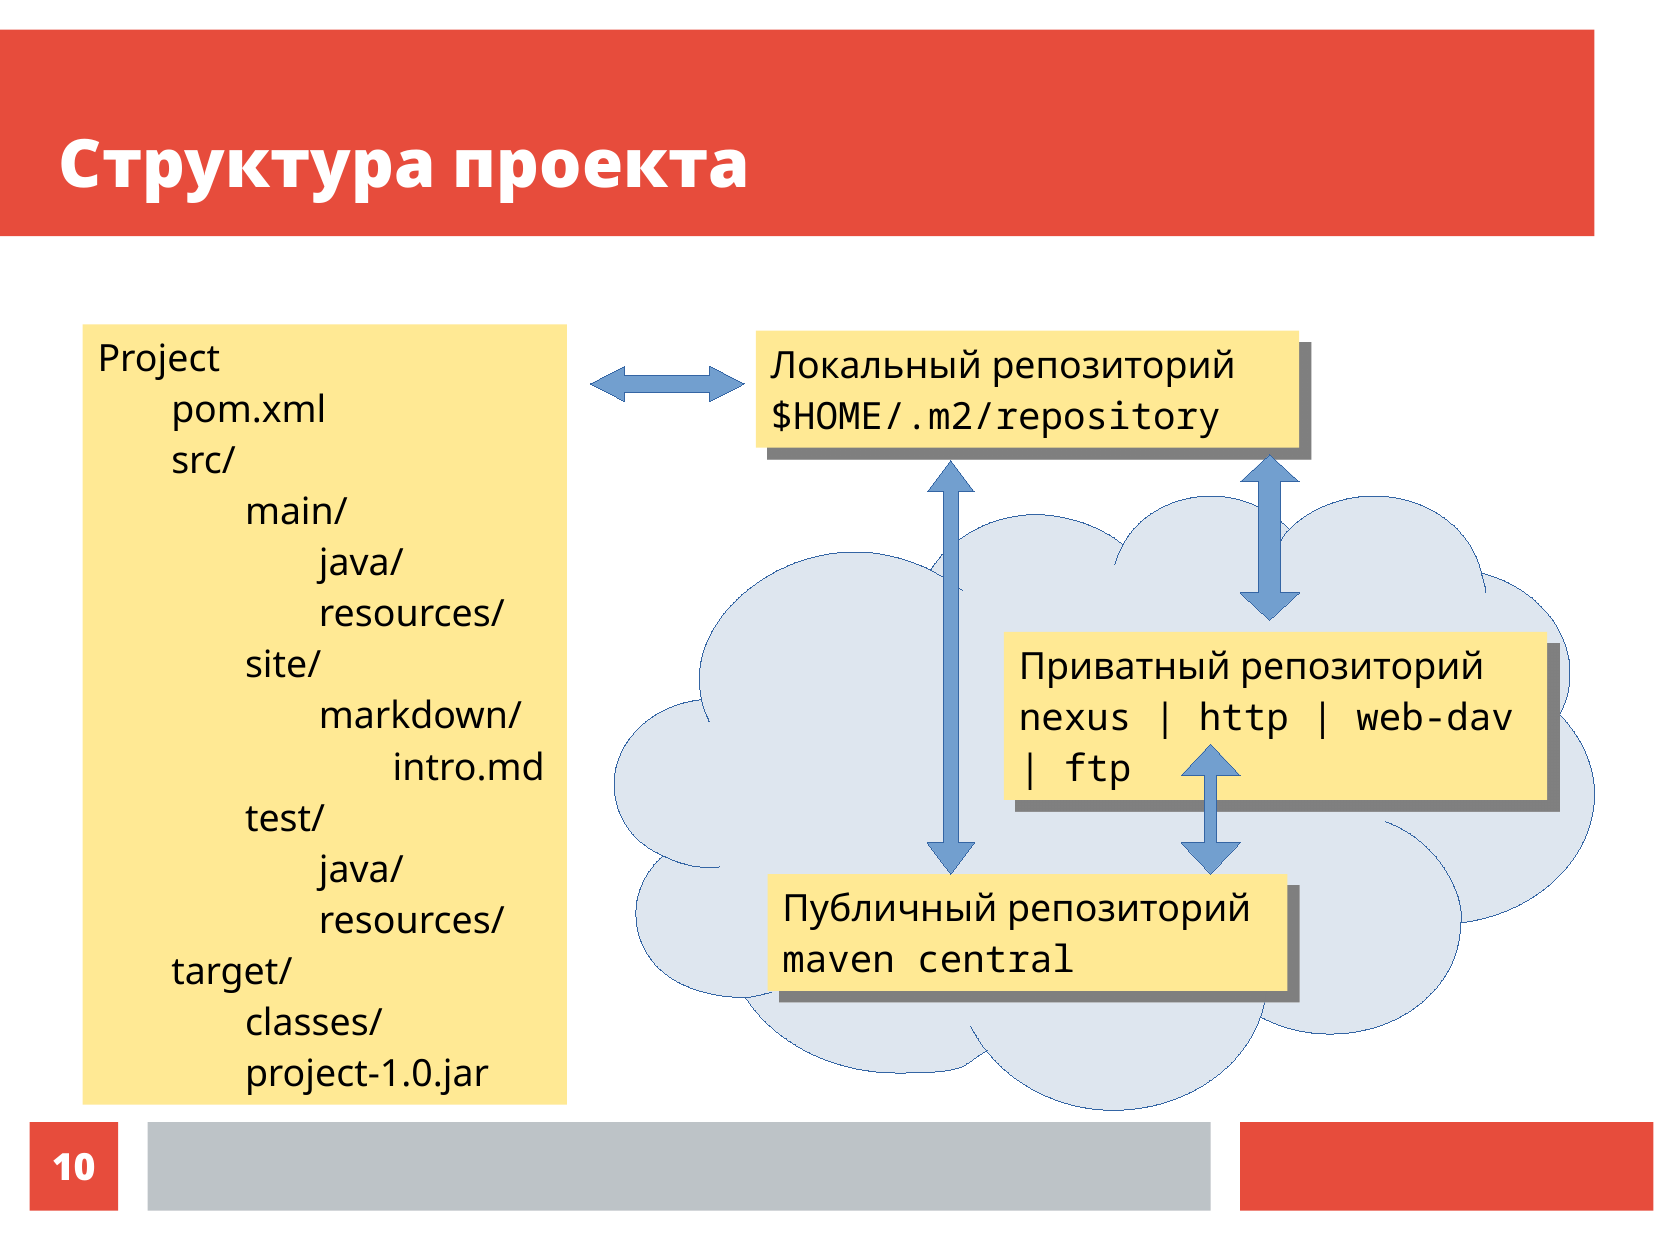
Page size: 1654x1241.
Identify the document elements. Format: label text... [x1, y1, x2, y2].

text_box Приватный репозиторий nexus | http | web-dav | ftp [1003, 631, 1548, 735]
text_box [590, 366, 745, 402]
text_box Публичный репозиторий maven central [767, 874, 1288, 977]
text_box Локальный репозиторий $HOME/.m2/repository [755, 330, 1300, 434]
text_box [614, 454, 1595, 1111]
title Структура проекта [59, 59, 1595, 207]
text_box Project pom.xml src/ main/ java/ resources/ site/ markdown/ intro.md test/ java/ resources/ target/ classes/ project-1.0.jar [82, 324, 567, 993]
